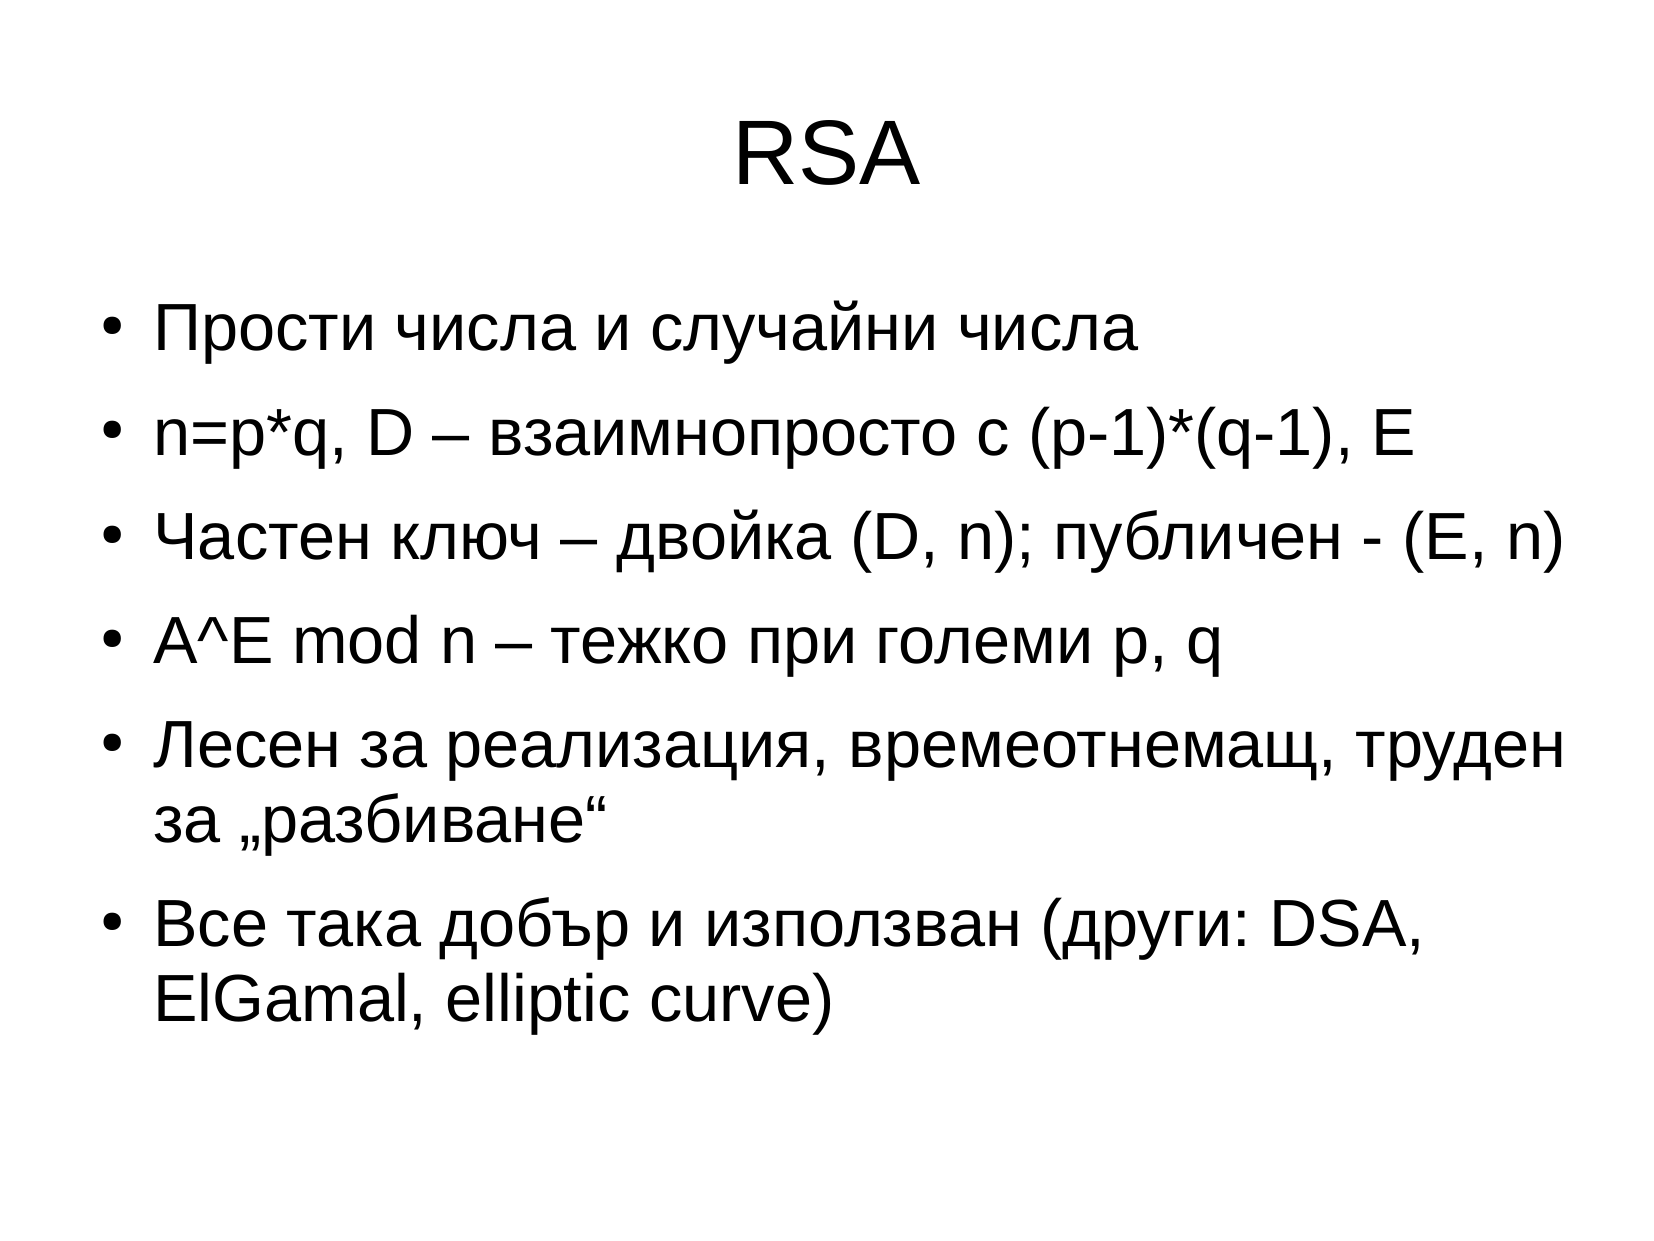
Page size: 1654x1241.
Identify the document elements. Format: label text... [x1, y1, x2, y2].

list Прости числа и случайни числа n=p*q, D – взаимнопросто с (p-1)*(q-1), E Частен ключ – двойка (D, n); публичен - (E, n) А^E mod n – тежко при големи p, q Лесен за реализация, времеотнемащ, труден за „разбиване“ Все така добър и използван (други: DSA, ElGamal, elliptic curve) [82, 290, 1571, 1109]
title RSA [82, 49, 1571, 257]
